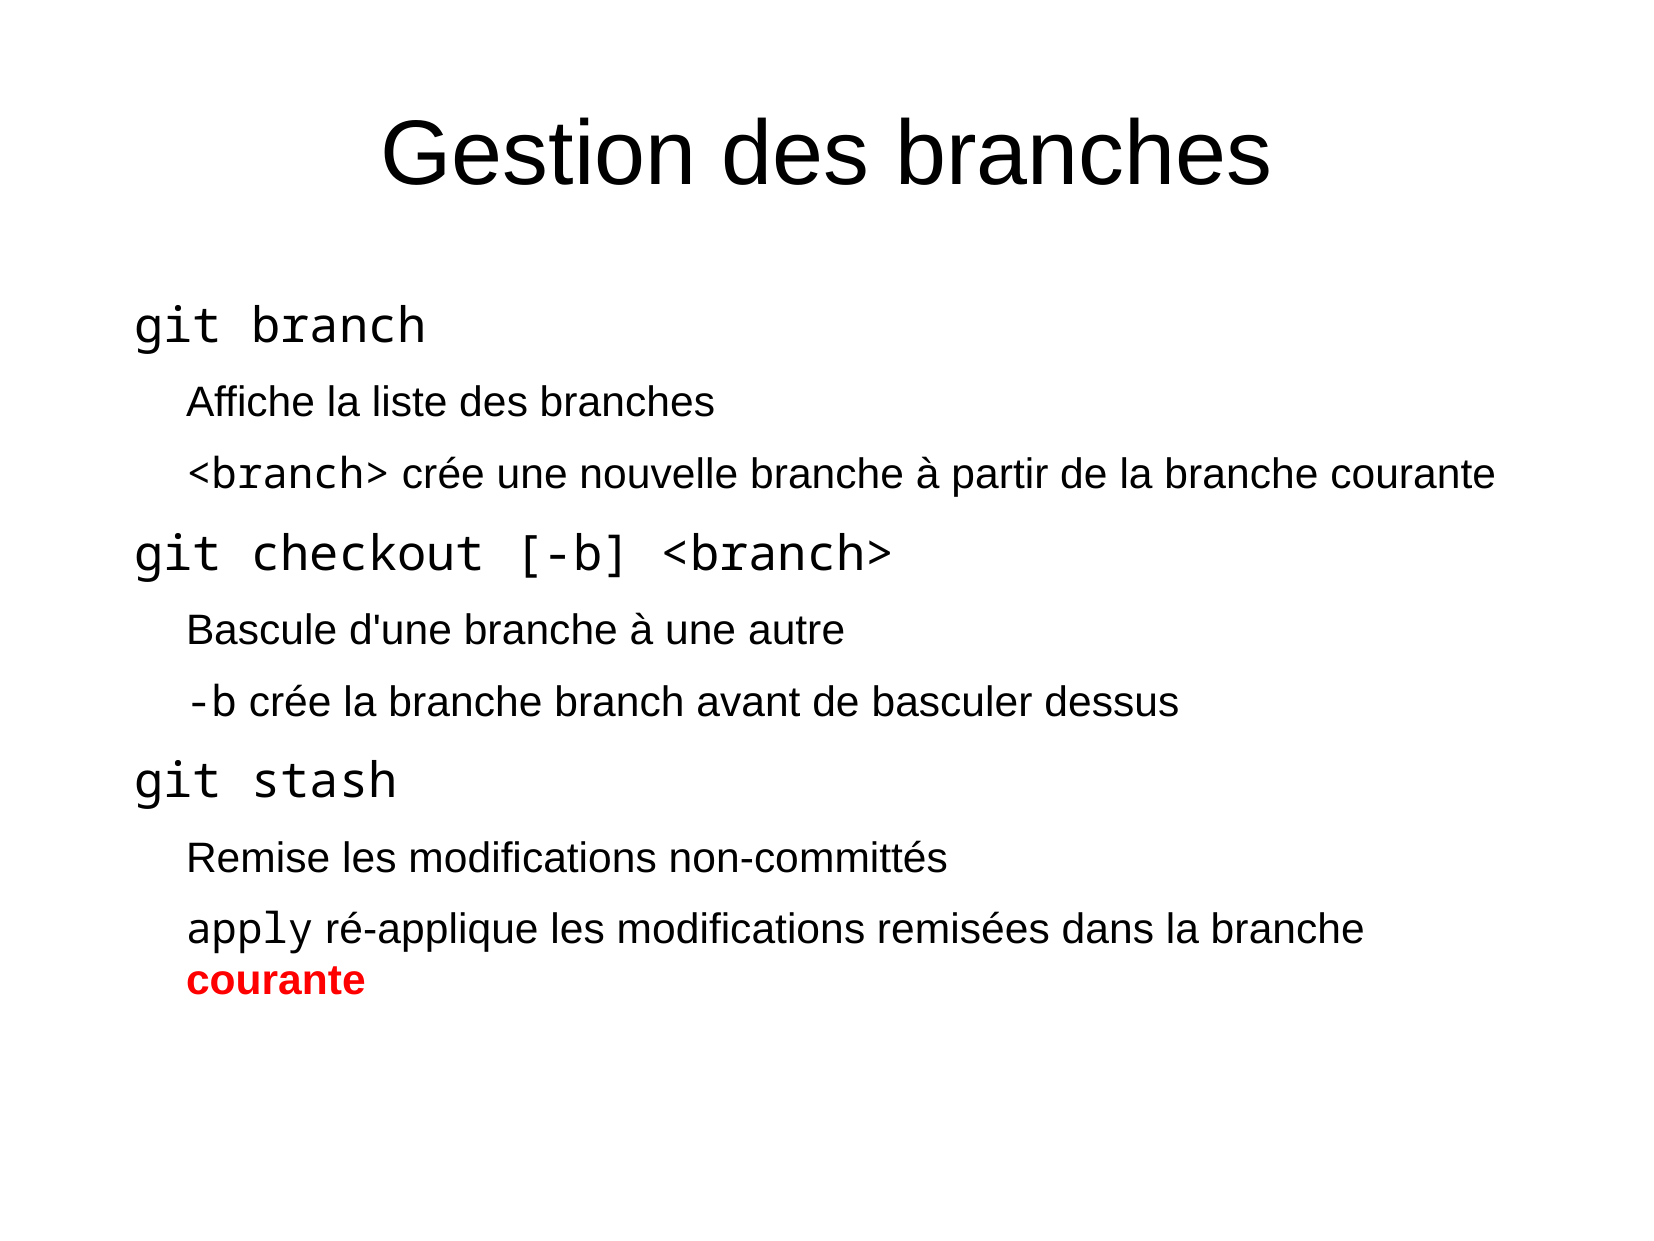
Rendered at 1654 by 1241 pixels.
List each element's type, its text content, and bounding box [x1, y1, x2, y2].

list git branch Affiche la liste des branches <branch> crée une nouvelle branche à partir de la branche courante git checkout [-b] <branch> Bascule d'une branche à une autre -b crée la branche branch avant de basculer dessus git stash Remise les modifications non-committés apply ré-applique les modifications remisées dans la branche courante [82, 290, 1538, 1010]
title Gestion des branches [82, 49, 1571, 257]
